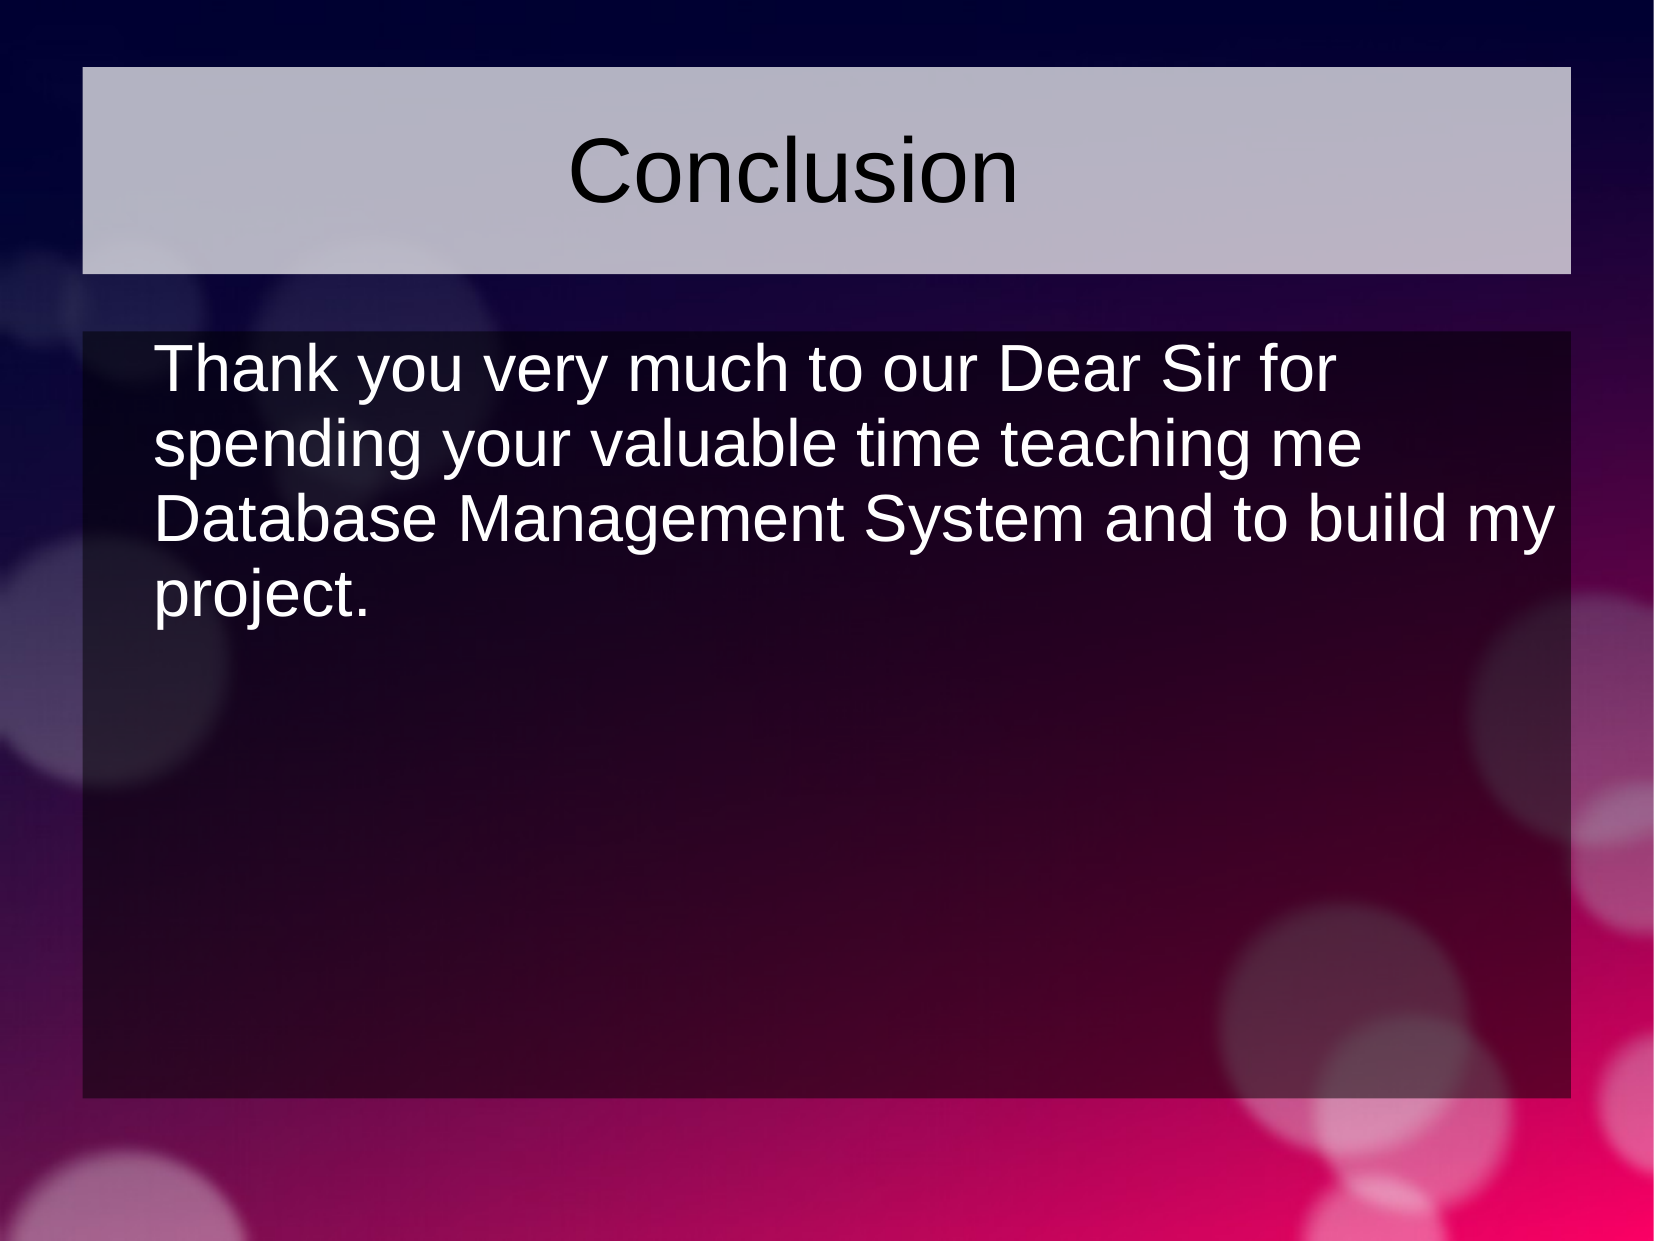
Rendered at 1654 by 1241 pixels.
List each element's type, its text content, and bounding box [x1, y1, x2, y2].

picture [0, 0, 1654, 1241]
list Thank you very much to our Dear Sir for spending your valuable time teaching me Database Management System and to build my project. [82, 331, 1571, 1099]
title Conclusion [82, 67, 1571, 275]
